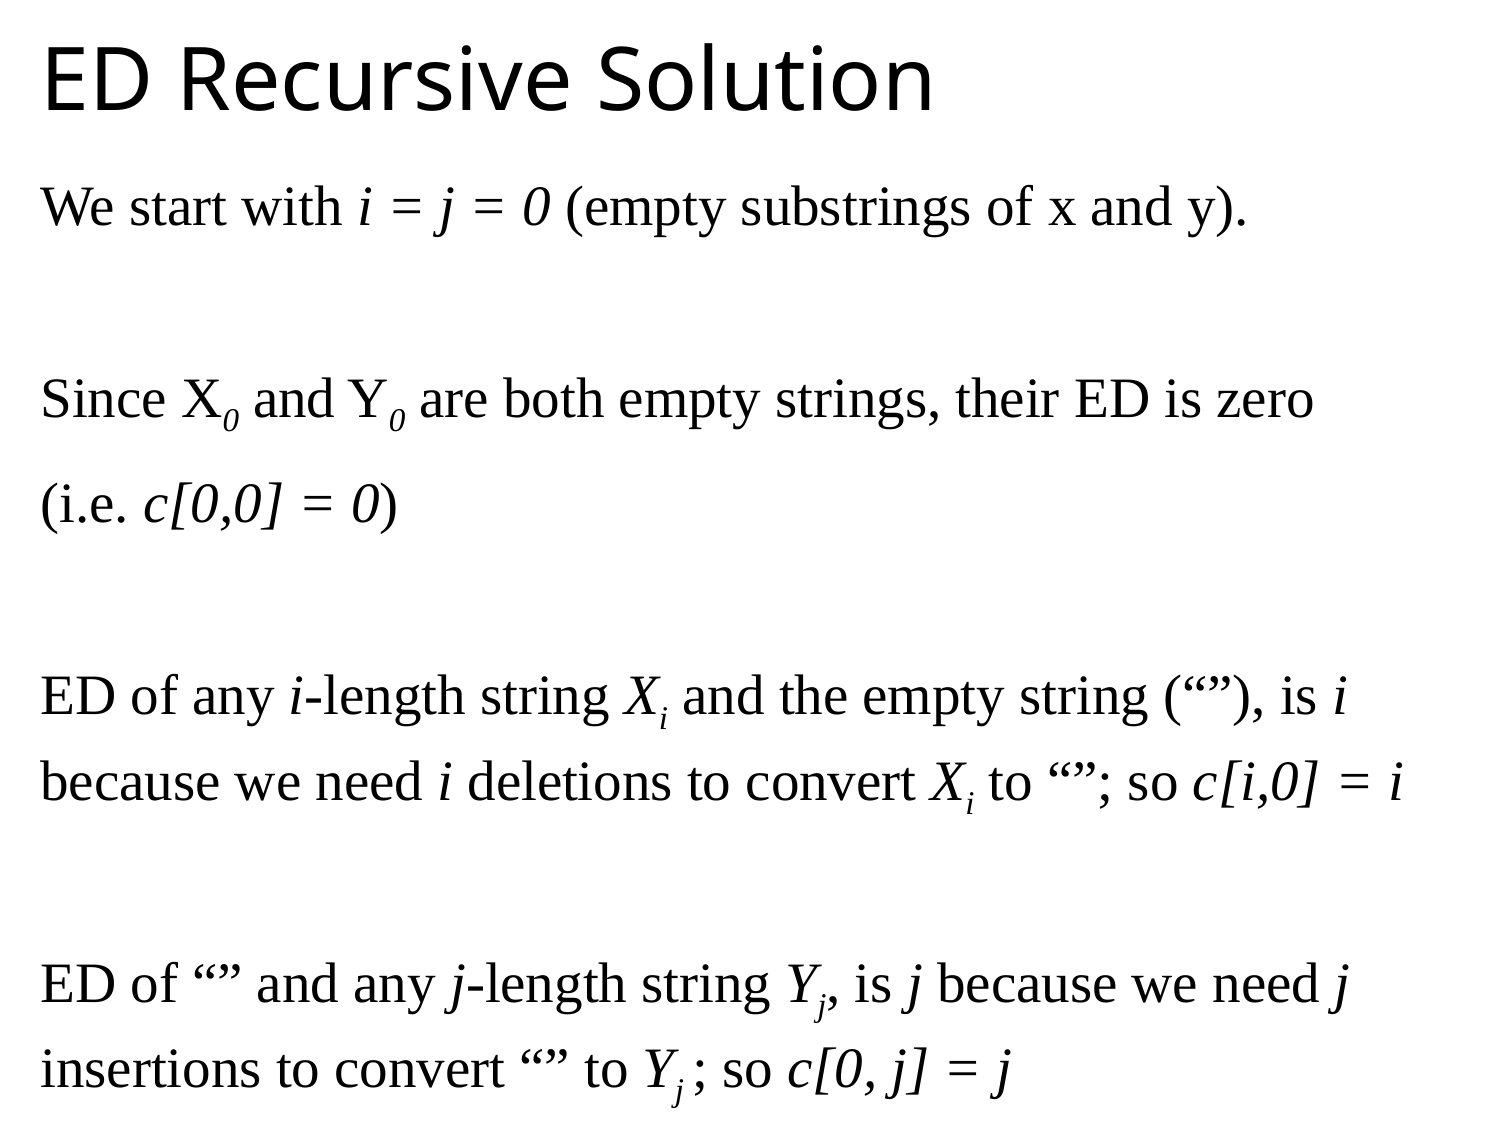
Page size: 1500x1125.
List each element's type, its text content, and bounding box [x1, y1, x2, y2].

list We start with i = j = 0 (empty substrings of x and y). Since X0 and Y0 are both empty strings, their ED is zero (i.e. c[0,0] = 0) ED of any i-length string Xi and the empty string (“”), is i because we need i deletions to convert Xi to “”; so c[i,0] = i ED of “” and any j-length string Yj, is j because we need j insertions to convert “” to Yj ; so c[0, j] = j [25, 154, 1500, 1125]
title ED Recursive Solution [25, 26, 1469, 138]
